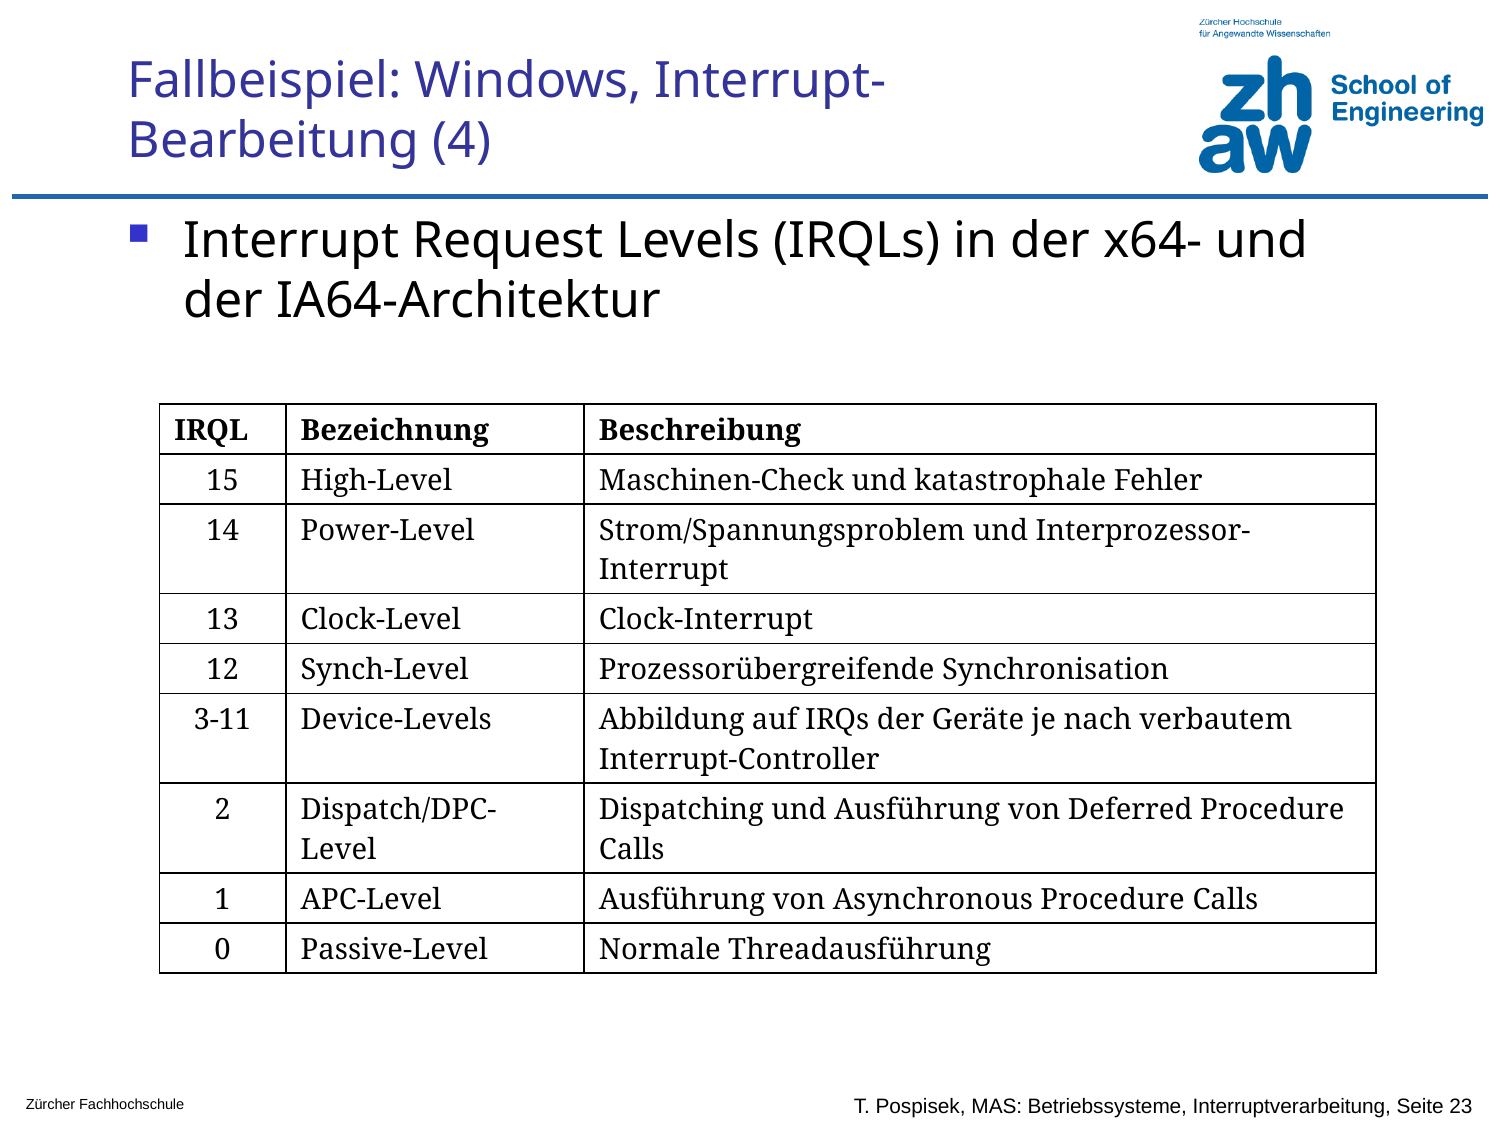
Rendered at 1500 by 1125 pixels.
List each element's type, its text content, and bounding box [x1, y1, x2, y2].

table_cell Power-Level [287, 505, 583, 593]
table_cell 0 [160, 924, 285, 972]
title Fallbeispiel: Windows, Interrupt-Bearbeitung (4) [112, 50, 1158, 175]
table_header Beschreibung [585, 405, 1375, 453]
table_cell 13 [160, 594, 285, 643]
table_cell 15 [160, 455, 285, 503]
list Interrupt Request Levels (IRQLs) in der x64- und der IA64-Architektur [112, 200, 1375, 938]
table_cell Abbildung auf IRQs der Geräte je nach verbautem Interrupt-Controller [585, 694, 1375, 782]
table_cell 1 [160, 874, 285, 922]
table_cell Maschinen-Check und katastrophale Fehler [585, 455, 1375, 503]
table_cell Strom/Spannungsproblem und Interprozessor-Interrupt [585, 505, 1375, 593]
table_cell Dispatch/DPC-Level [287, 784, 583, 872]
table_cell Normale Threadausführung [585, 924, 1375, 972]
table_cell 14 [160, 505, 285, 593]
picture [1199, 19, 1483, 173]
table_cell Clock-Interrupt [585, 594, 1375, 643]
table_cell Prozessorübergreifende Synchronisation [585, 644, 1375, 693]
table_cell Dispatching und Ausführung von Deferred Procedure Calls [585, 784, 1375, 872]
table_header IRQL [160, 405, 285, 453]
table_cell Synch-Level [287, 644, 583, 693]
table_cell Passive-Level [287, 924, 583, 972]
table_header Bezeichnung [287, 405, 583, 453]
table_cell APC-Level [287, 874, 583, 922]
table_cell 3-11 [160, 694, 285, 782]
table_cell High-Level [287, 455, 583, 503]
table_cell Device-Levels [287, 694, 583, 782]
table_cell 12 [160, 644, 285, 693]
table_cell 2 [160, 784, 285, 872]
table_cell Ausführung von Asynchronous Procedure Calls [585, 874, 1375, 922]
table_cell Clock-Level [287, 594, 583, 643]
